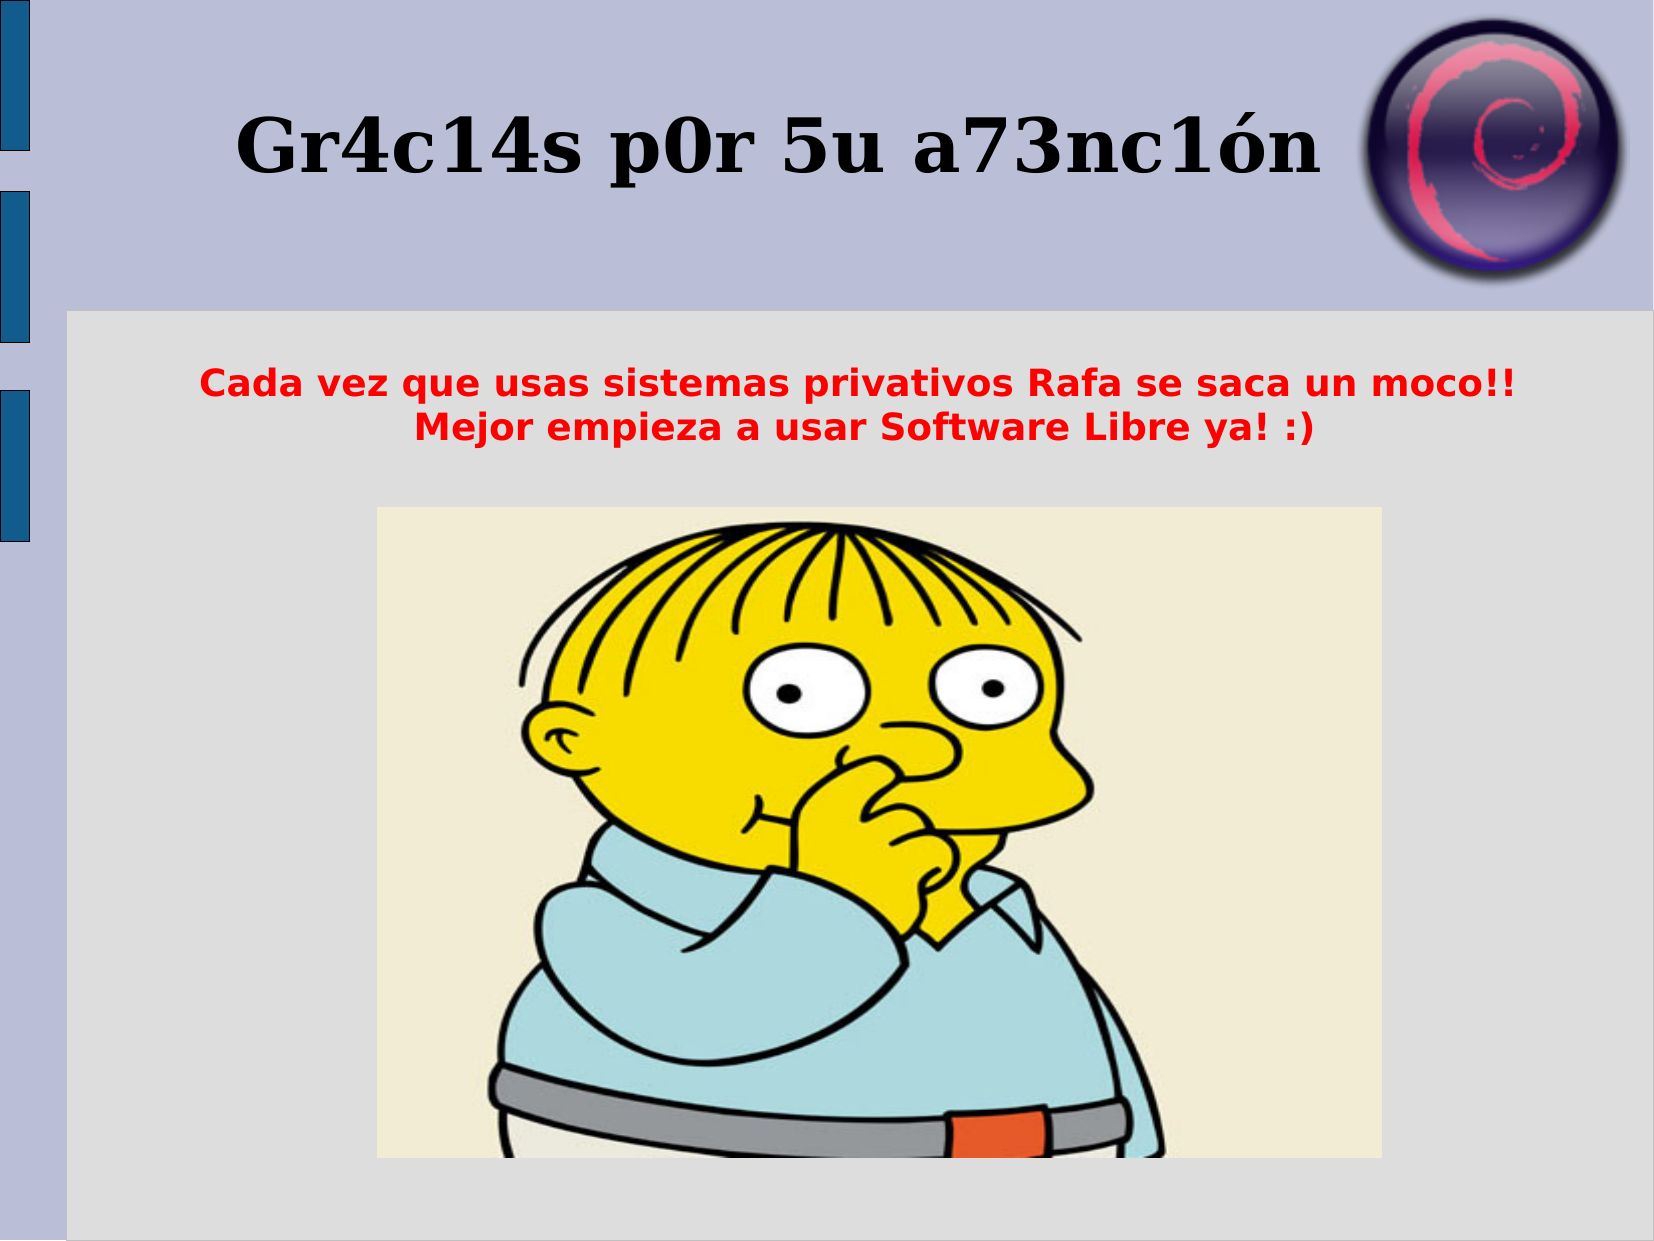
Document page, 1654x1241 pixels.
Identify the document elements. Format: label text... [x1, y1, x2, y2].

picture [1334, 5, 1630, 302]
picture [377, 507, 1382, 1158]
text_box Gr4c14s p0r 5u a73nc1ón [11, 94, 1548, 325]
text_box Cada vez que usas sistemas privativos Rafa se saca un moco!! Mejor empieza a usar Software Libre ya! :) [171, 354, 1560, 457]
